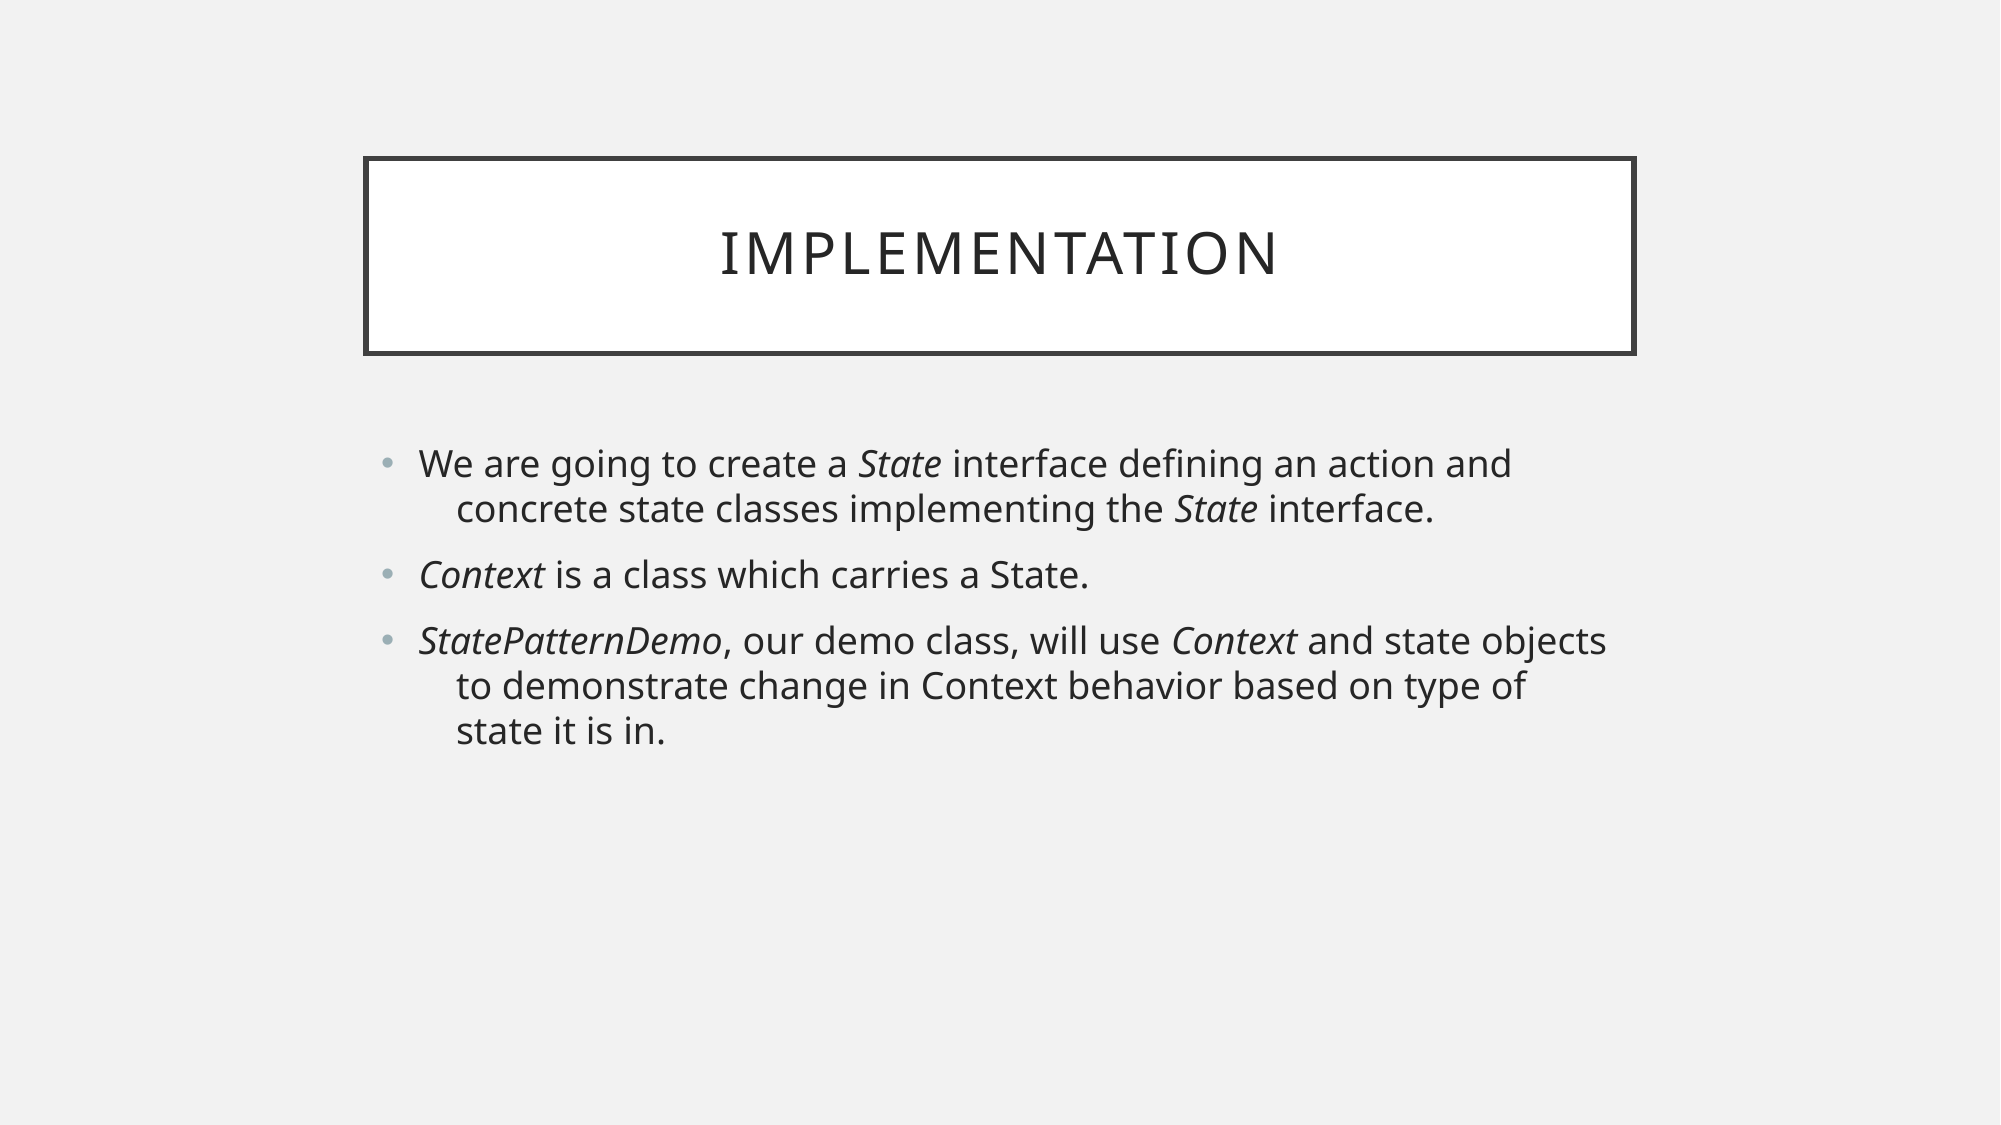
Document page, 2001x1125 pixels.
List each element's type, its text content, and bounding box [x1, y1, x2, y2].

title Implementation [366, 158, 1634, 354]
list We are going to create a State interface defining an action and concrete state classes implementing the State interface. Context is a class which carries a State. StatePatternDemo, our demo class, will use Context and state objects to demonstrate change in Context behavior based on type of state it is in. [366, 432, 1634, 942]
